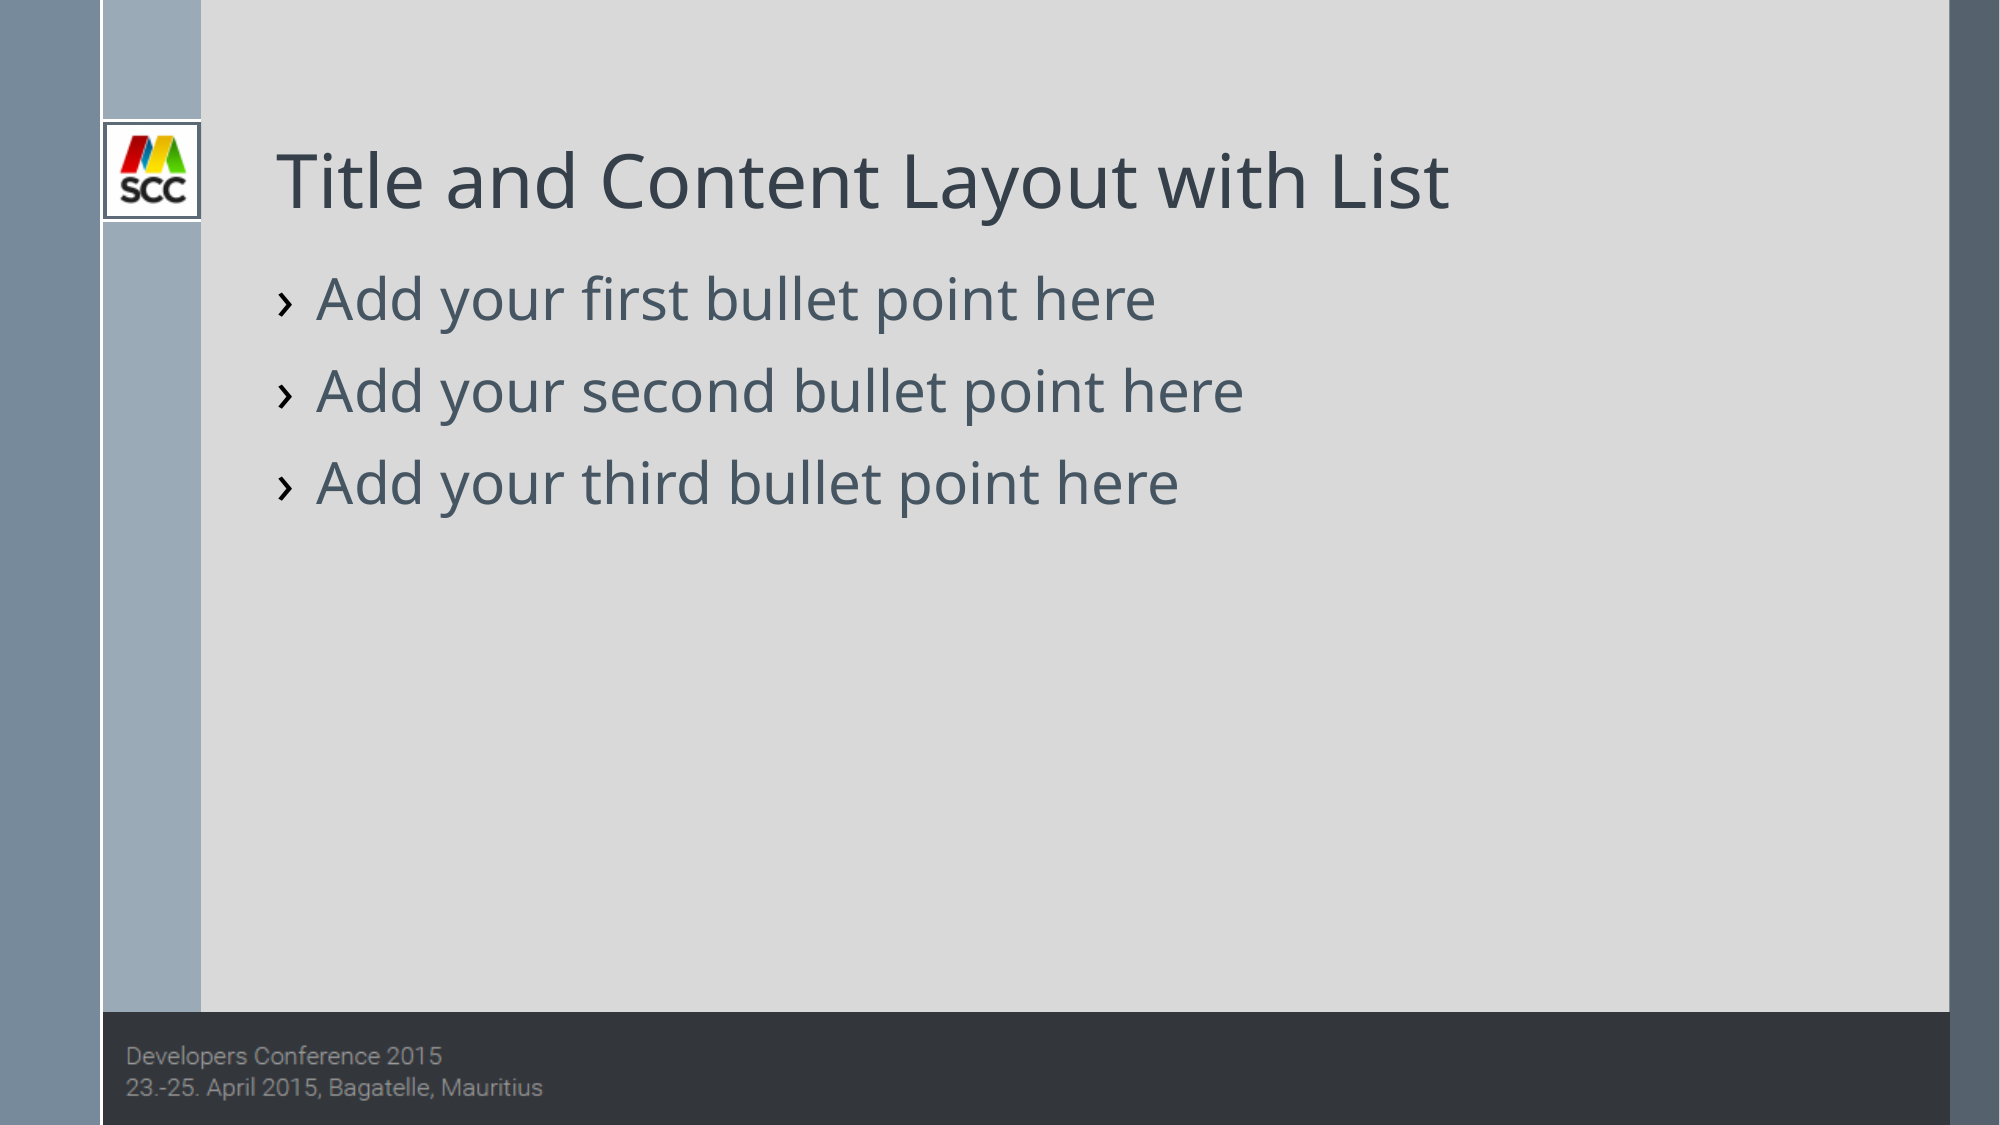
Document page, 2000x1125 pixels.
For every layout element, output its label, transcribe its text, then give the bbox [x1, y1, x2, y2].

list Add your first bullet point here Add your second bullet point here Add your third bullet point here [261, 262, 1867, 1013]
title Title and Content Layout with List [261, 29, 1867, 233]
